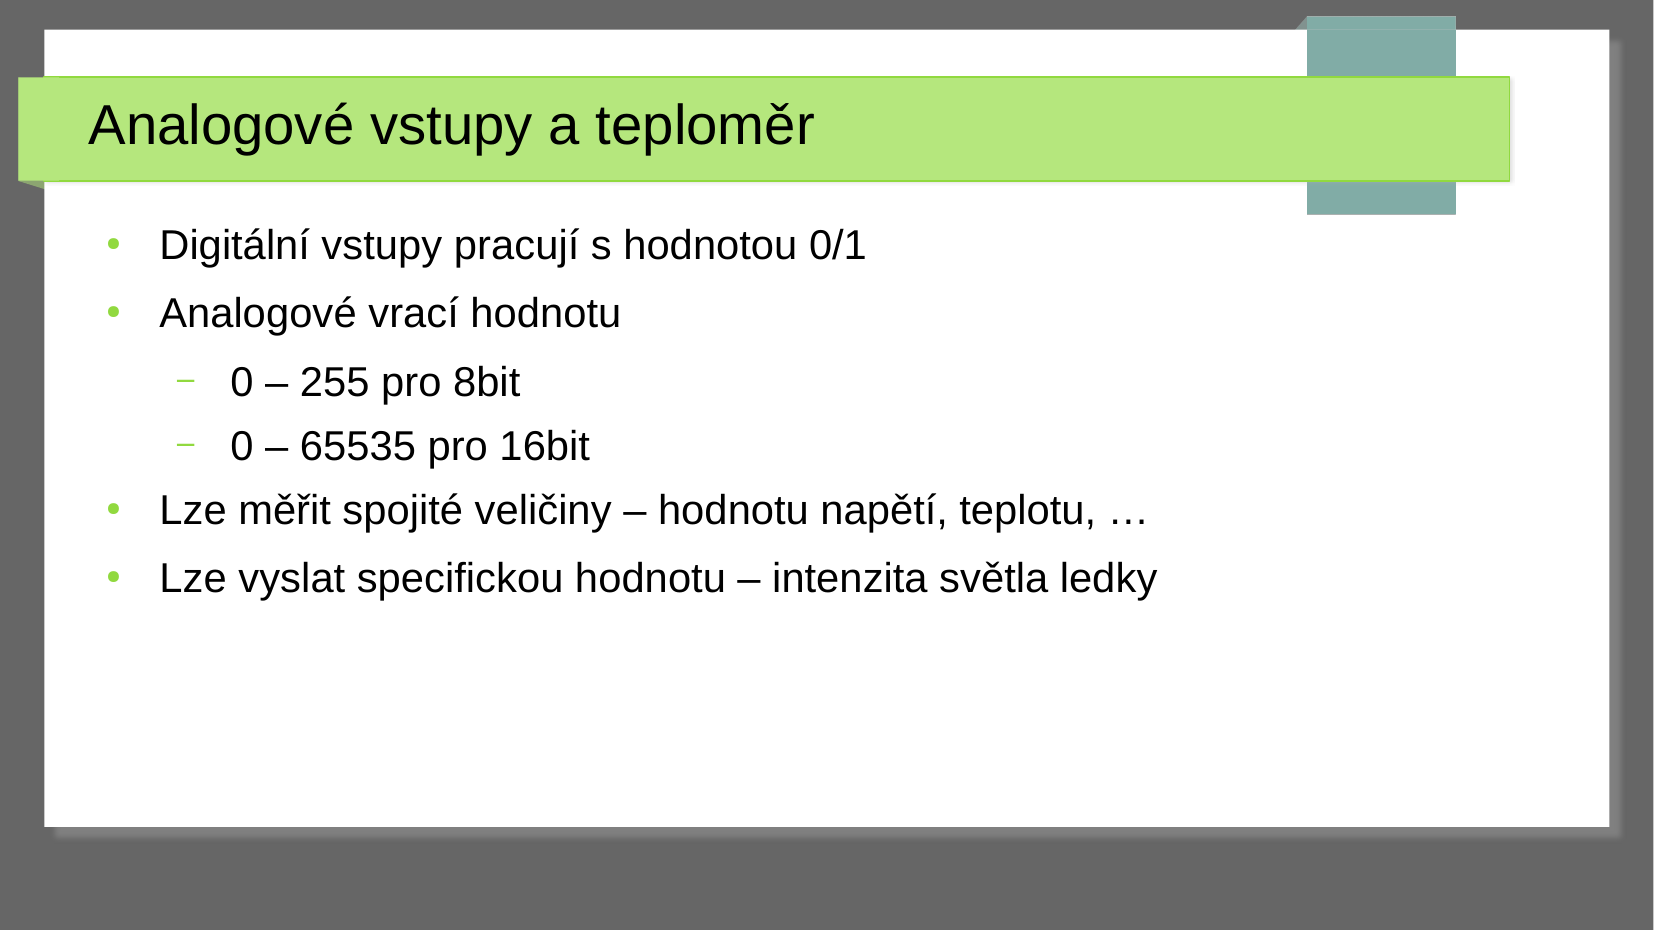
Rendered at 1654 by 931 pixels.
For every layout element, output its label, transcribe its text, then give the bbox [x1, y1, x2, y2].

list Digitální vstupy pracují s hodnotou 0/1 Analogové vrací hodnotu 0 – 255 pro 8bit 0 – 65535 pro 16bit Lze měřit spojité veličiny – hodnotu napětí, teplotu, … Lze vyslat specifickou hodnotu – intenzita světla ledky [88, 221, 1565, 813]
title Analogové vstupy a teploměr [88, 73, 1506, 178]
